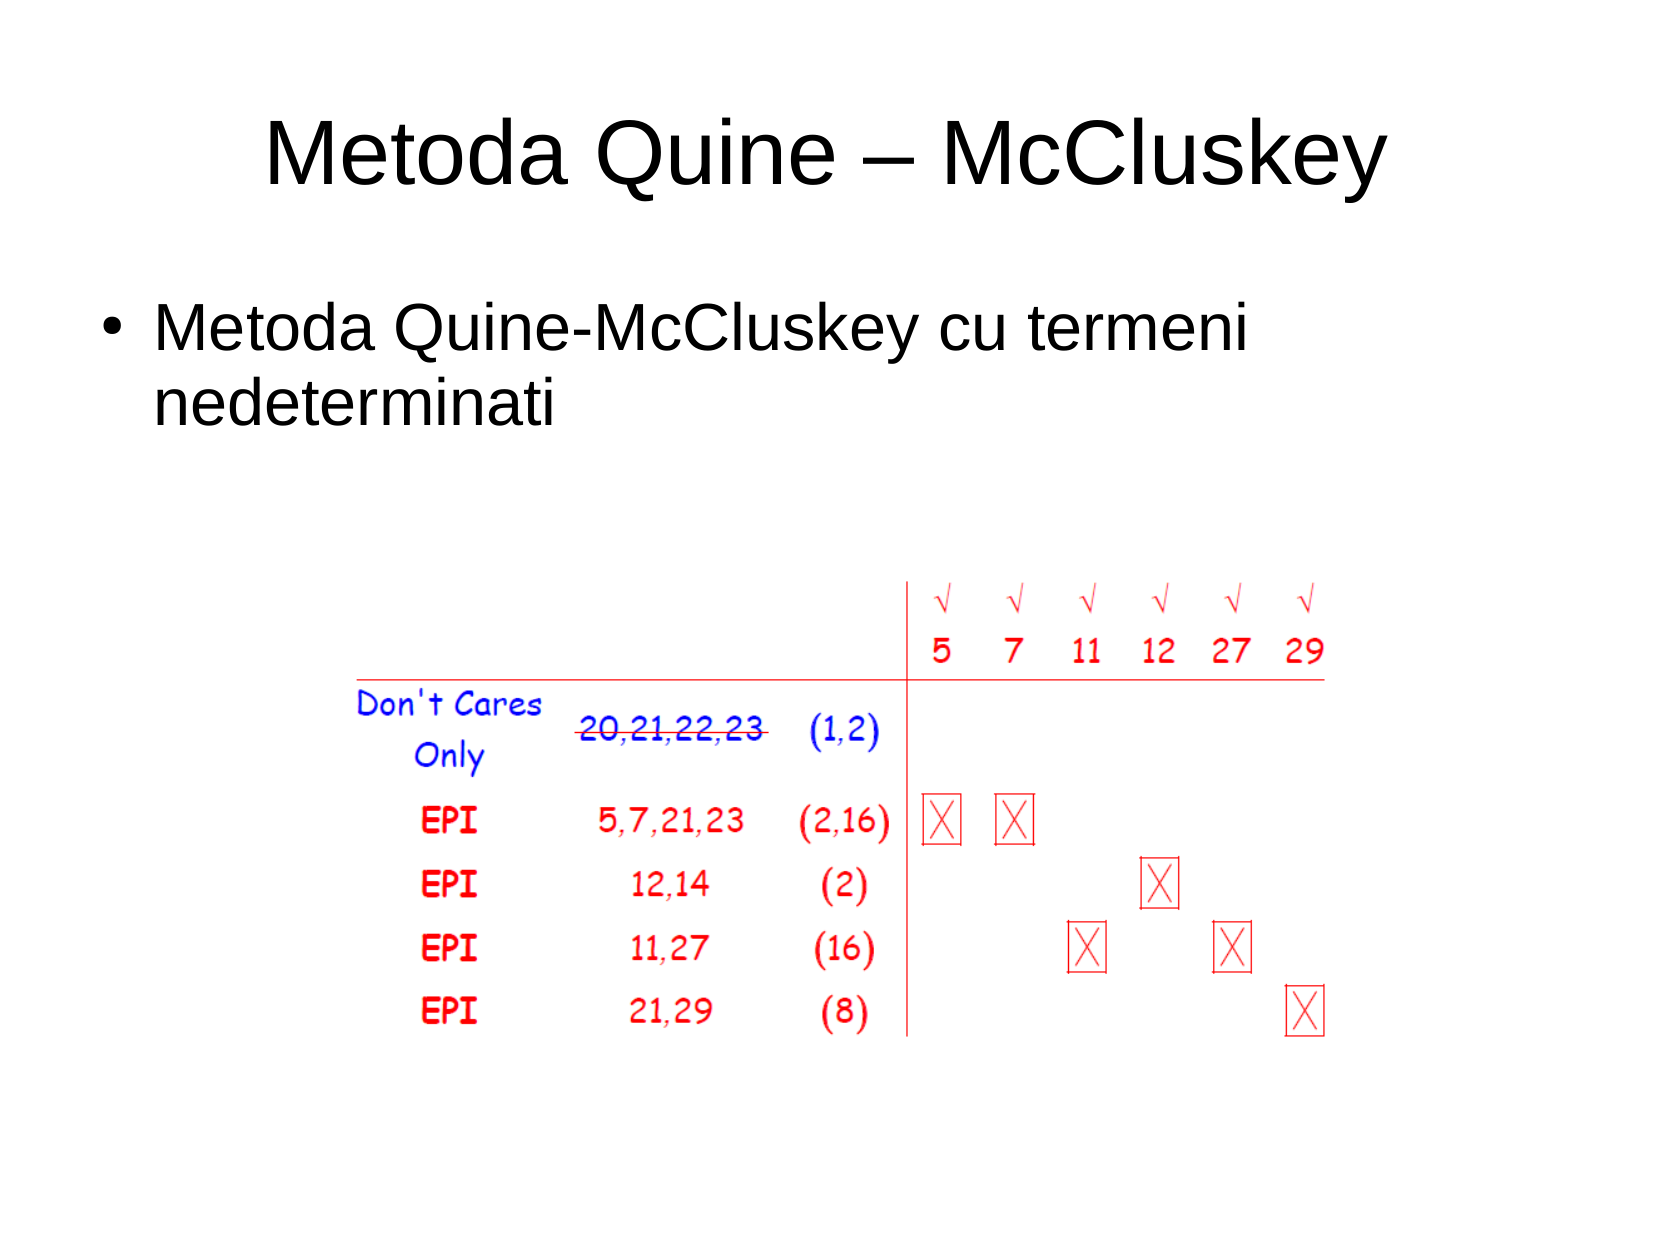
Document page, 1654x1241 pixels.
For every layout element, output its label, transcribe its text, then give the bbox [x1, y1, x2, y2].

list Metoda Quine-McCluskey cu termeni nedeterminati [82, 290, 1571, 1010]
title Metoda Quine – McCluskey [82, 49, 1571, 257]
picture [323, 569, 1366, 1058]
